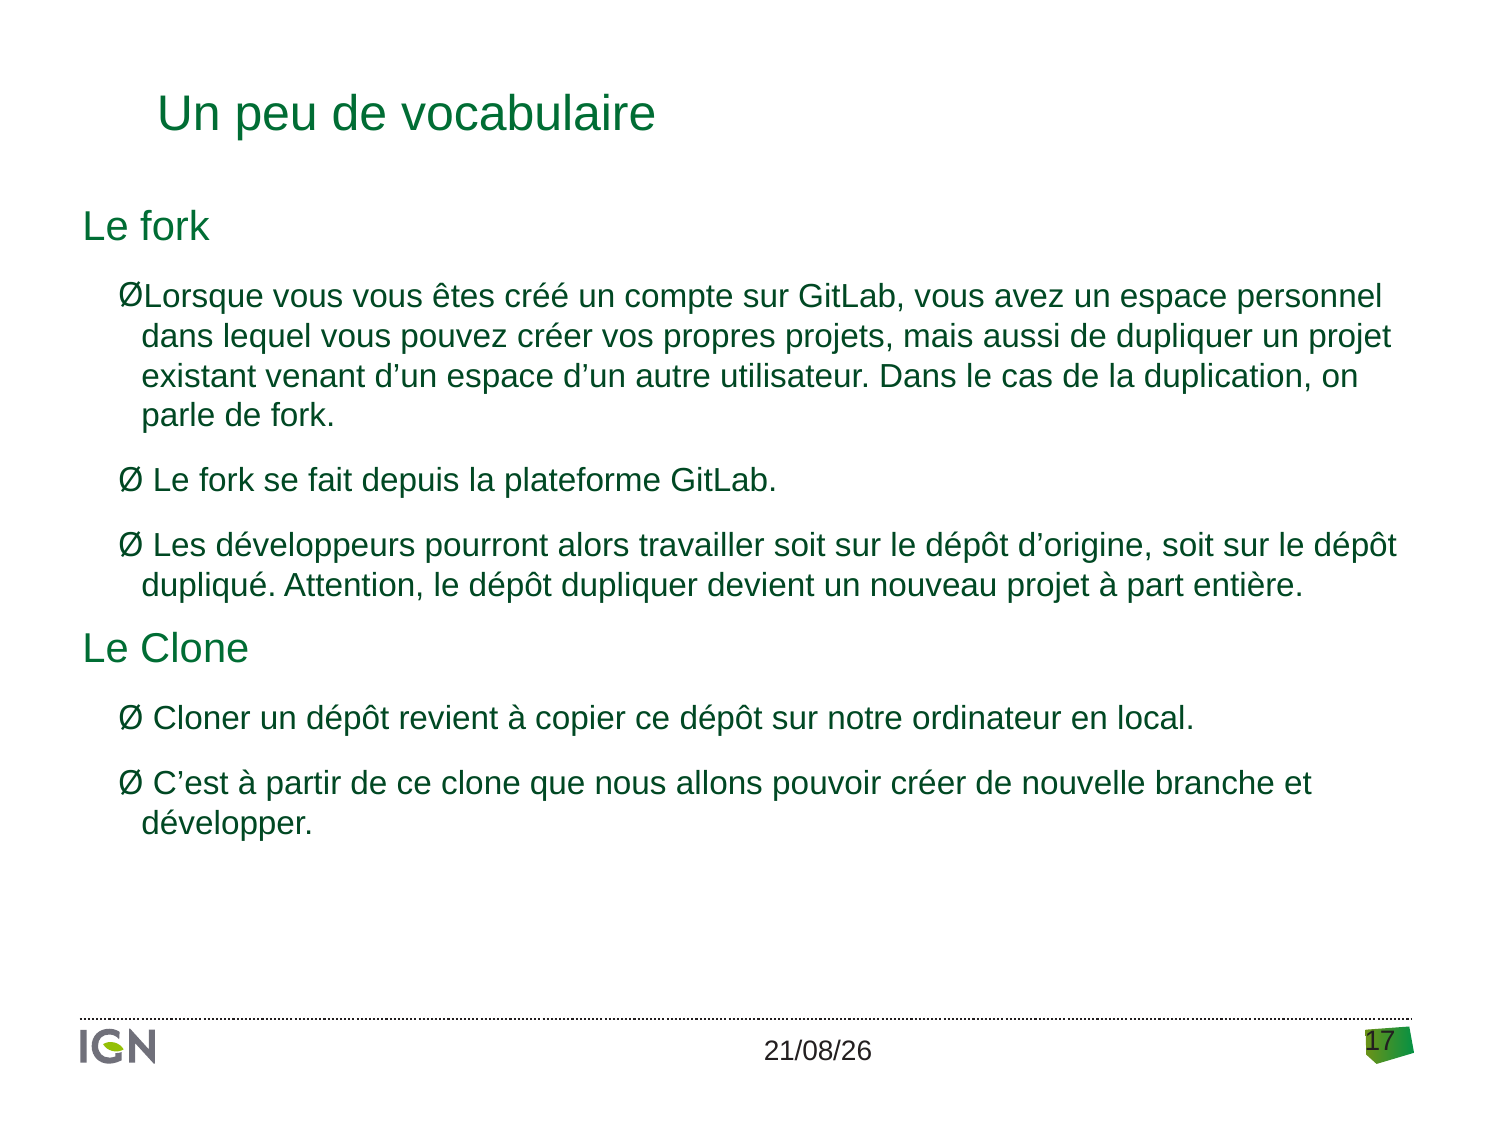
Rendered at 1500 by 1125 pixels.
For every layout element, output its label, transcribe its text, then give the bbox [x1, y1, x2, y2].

slide_number <numéro> [1349, 1015, 1428, 1076]
slide_number 25/03/21 [749, 1025, 894, 1064]
title Un peu de vocabulaire [142, 81, 1340, 141]
list Le fork Lorsque vous vous êtes créé un compte sur GitLab, vous avez un espace personnel dans lequel vous pouvez créer vos propres projets, mais aussi de dupliquer un projet existant venant d’un espace d’un autre utilisateur. Dans le cas de la duplication, on parle de fork. Le fork se fait depuis la plateforme GitLab. Les développeurs pourront alors travailler soit sur le dépôt d’origine, soit sur le dépôt dupliqué. Attention, le dépôt dupliquer devient un nouveau projet à part entière. Le Clone Cloner un dépôt revient à copier ce dépôt sur notre ordinateur en local. C’est à partir de ce clone que nous allons pouvoir créer de nouvelle branche et développer. [67, 198, 1446, 996]
